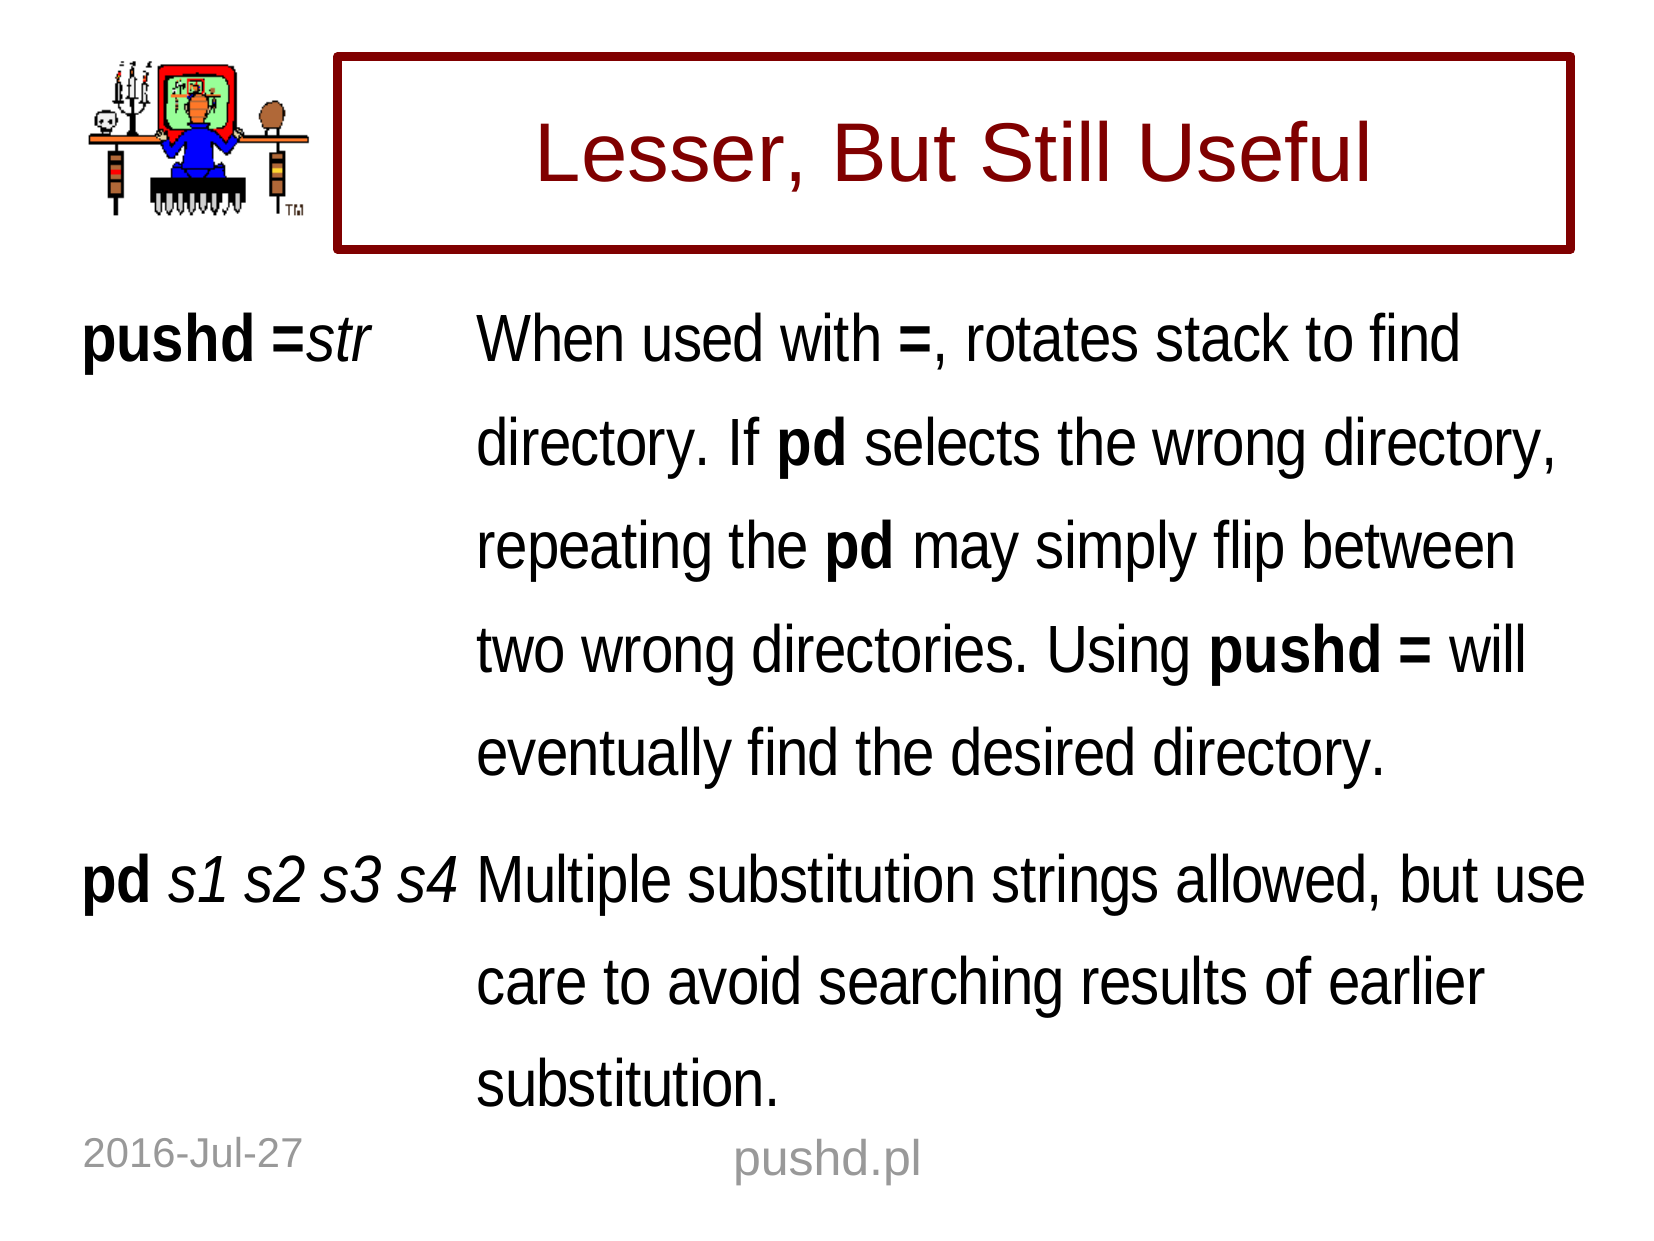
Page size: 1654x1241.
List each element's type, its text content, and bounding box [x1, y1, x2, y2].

title Lesser, But Still Useful [337, 56, 1571, 250]
chart [79, 278, 1654, 1207]
picture [86, 60, 312, 225]
